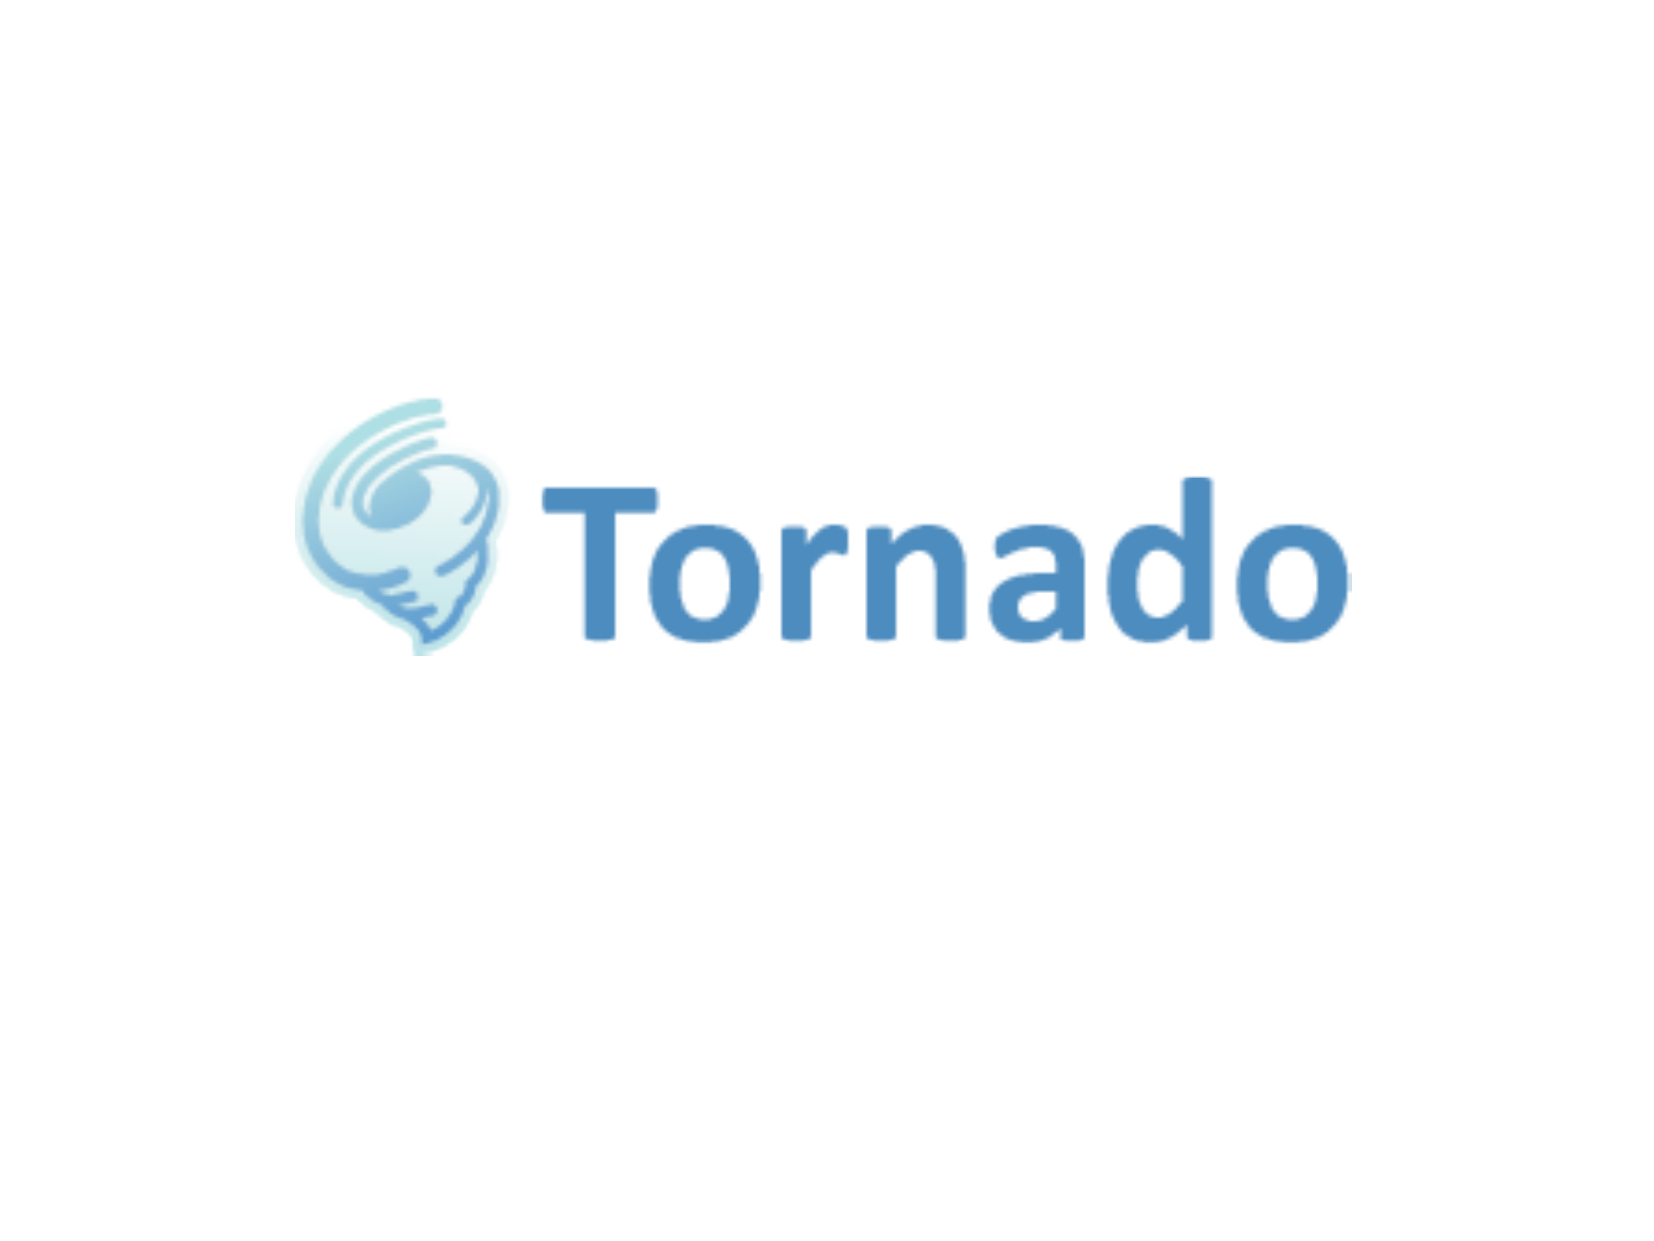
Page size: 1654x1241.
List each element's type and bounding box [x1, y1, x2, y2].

picture [295, 389, 1352, 656]
